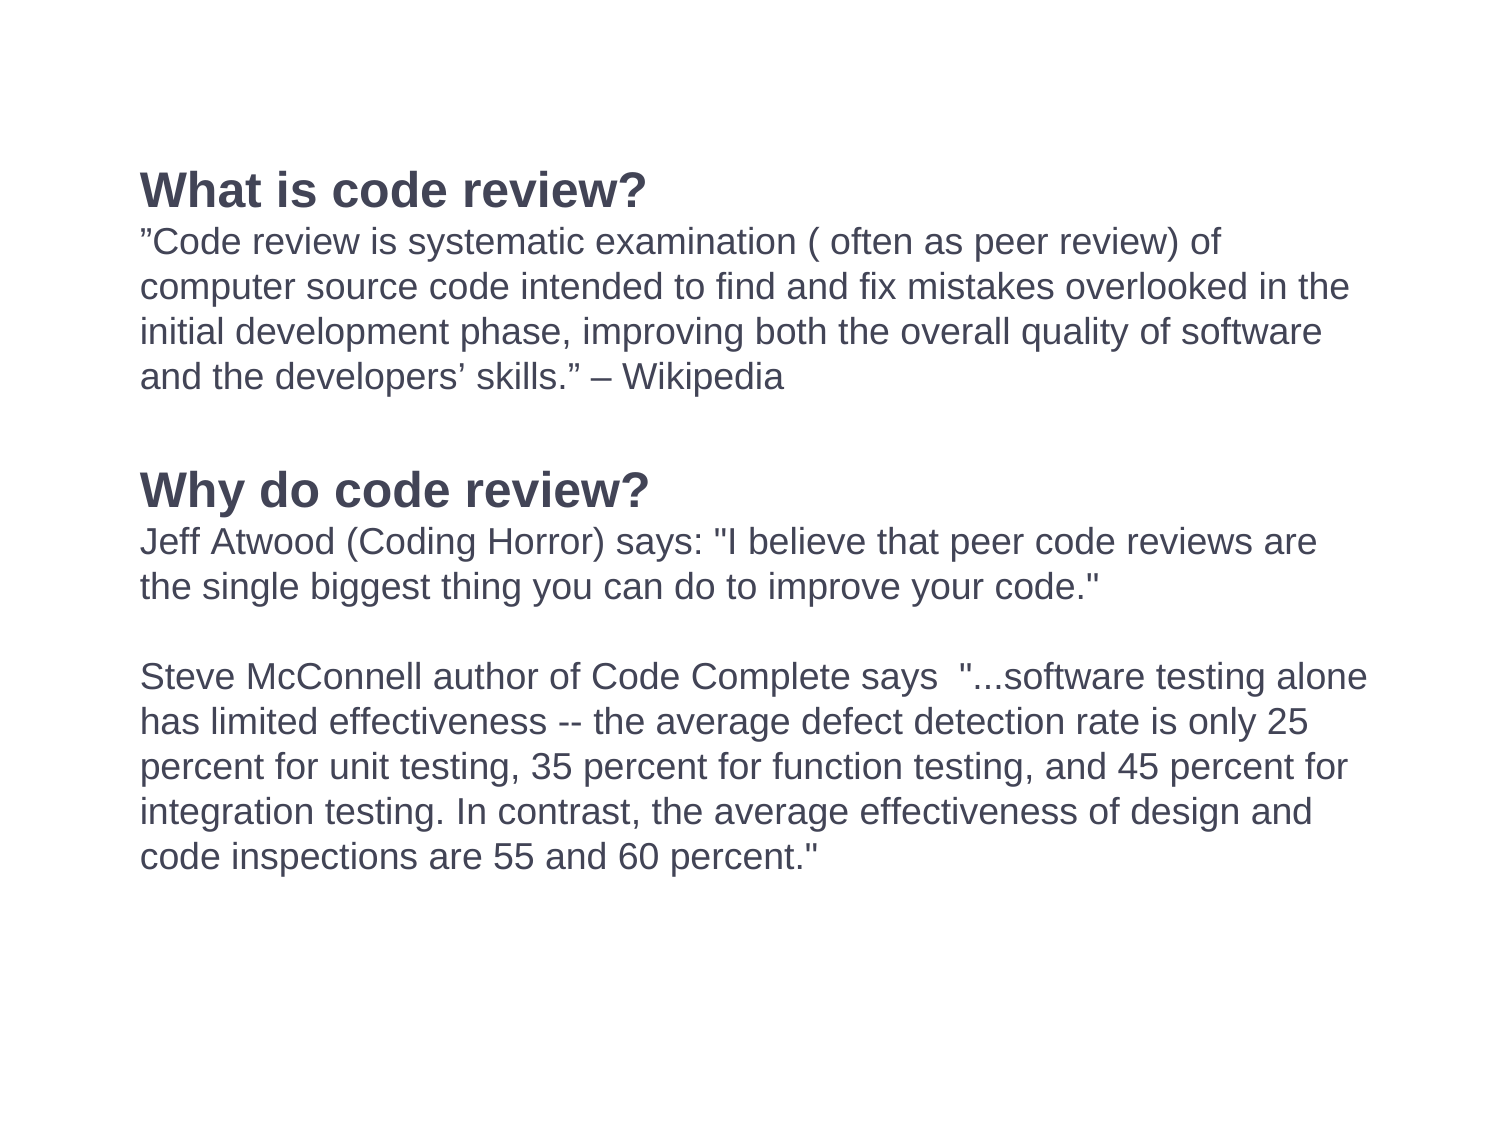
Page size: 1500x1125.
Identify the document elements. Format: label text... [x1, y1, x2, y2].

title What is code review? ”Code review is systematic examination ( often as peer review) of computer source code intended to find and fix mistakes overlooked in the initial development phase, improving both the overall quality of software and the developers’ skills.” – Wikipedia Why do code review? Jeff Atwood (Coding Horror) says: "I believe that peer code reviews are the single biggest thing you can do to improve your code." Steve McConnell author of Code Complete says "...software testing alone has limited effectiveness -- the average defect detection rate is only 25 percent for unit testing, 35 percent for function testing, and 45 percent for integration testing. In contrast, the average effectiveness of design and code inspections are 55 and 60 percent." [125, 149, 1388, 1125]
